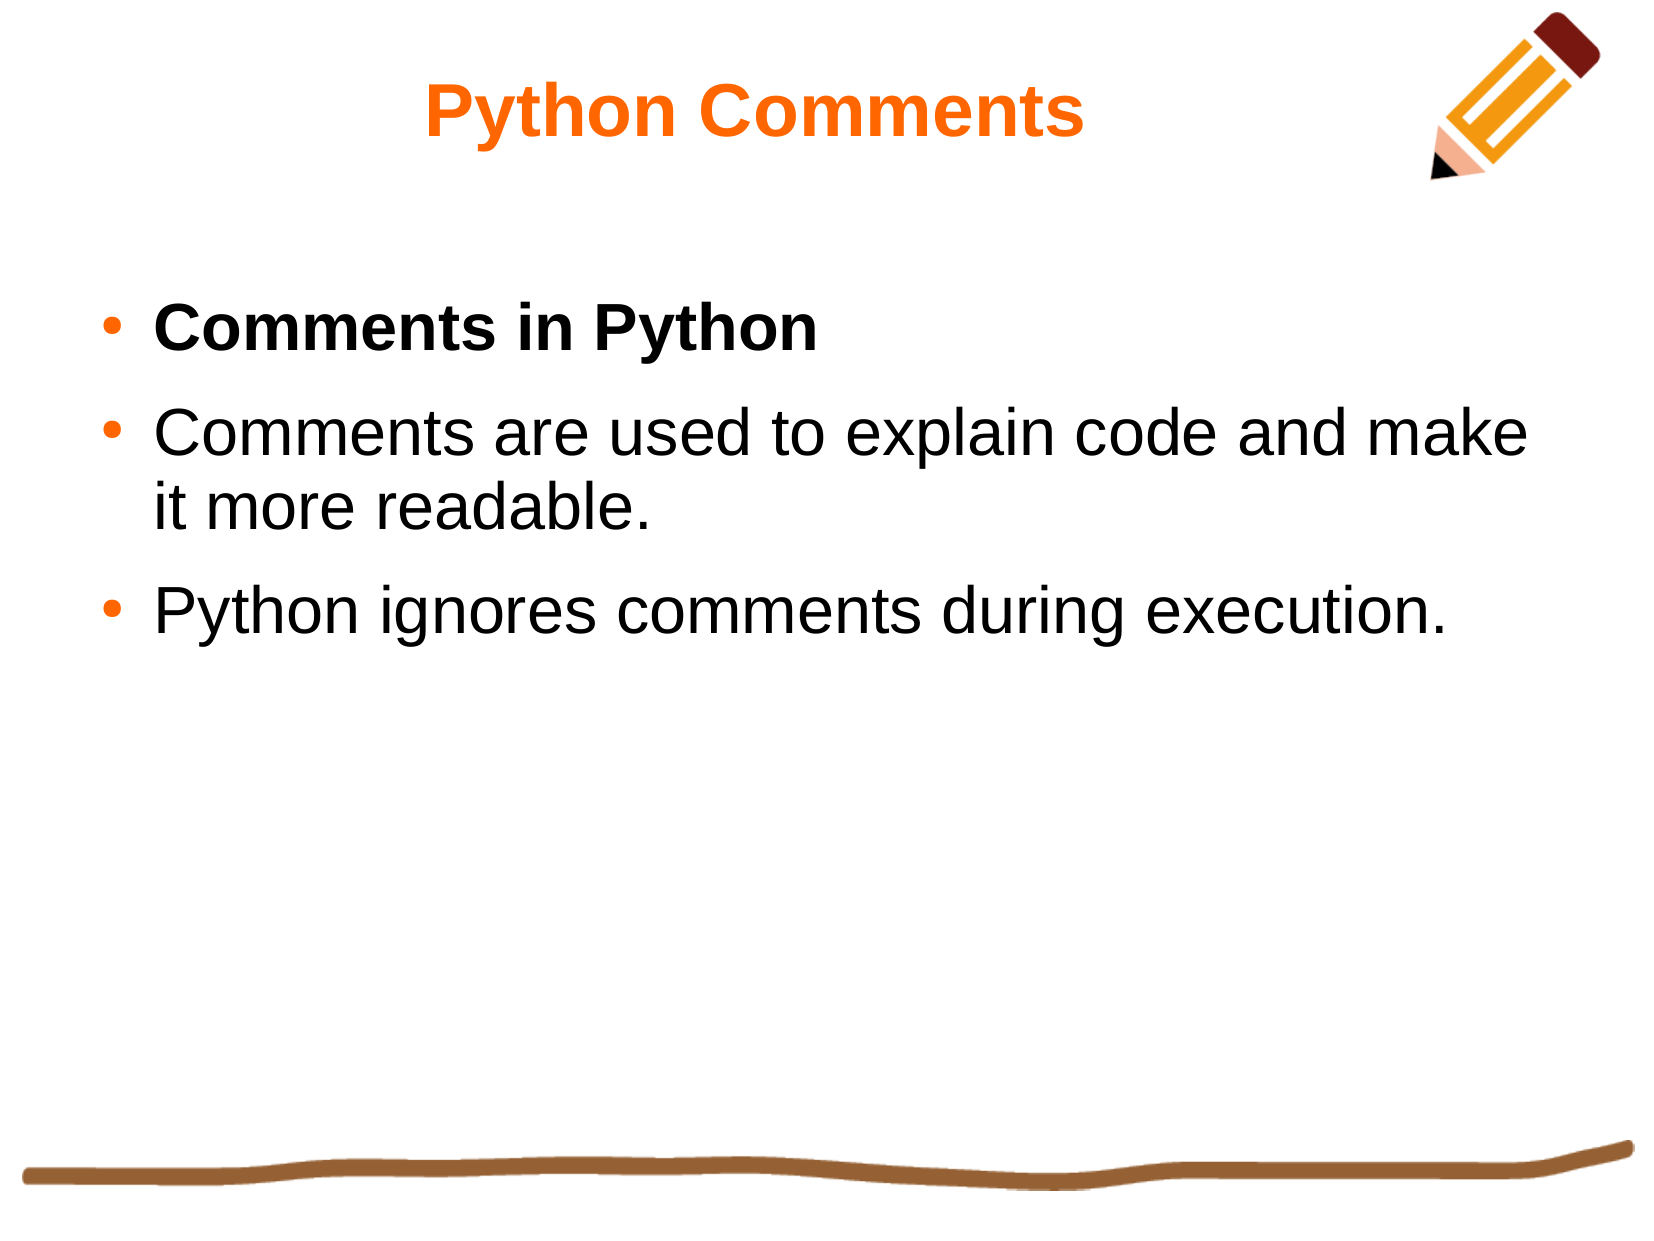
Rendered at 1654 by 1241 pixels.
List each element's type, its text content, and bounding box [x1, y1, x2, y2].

picture [22, 1140, 1635, 1191]
list Comments in Python Comments are used to explain code and make it more readable. Python ignores comments during execution. [82, 290, 1571, 1122]
title Python Comments [82, 49, 1430, 172]
picture [1430, 12, 1601, 181]
